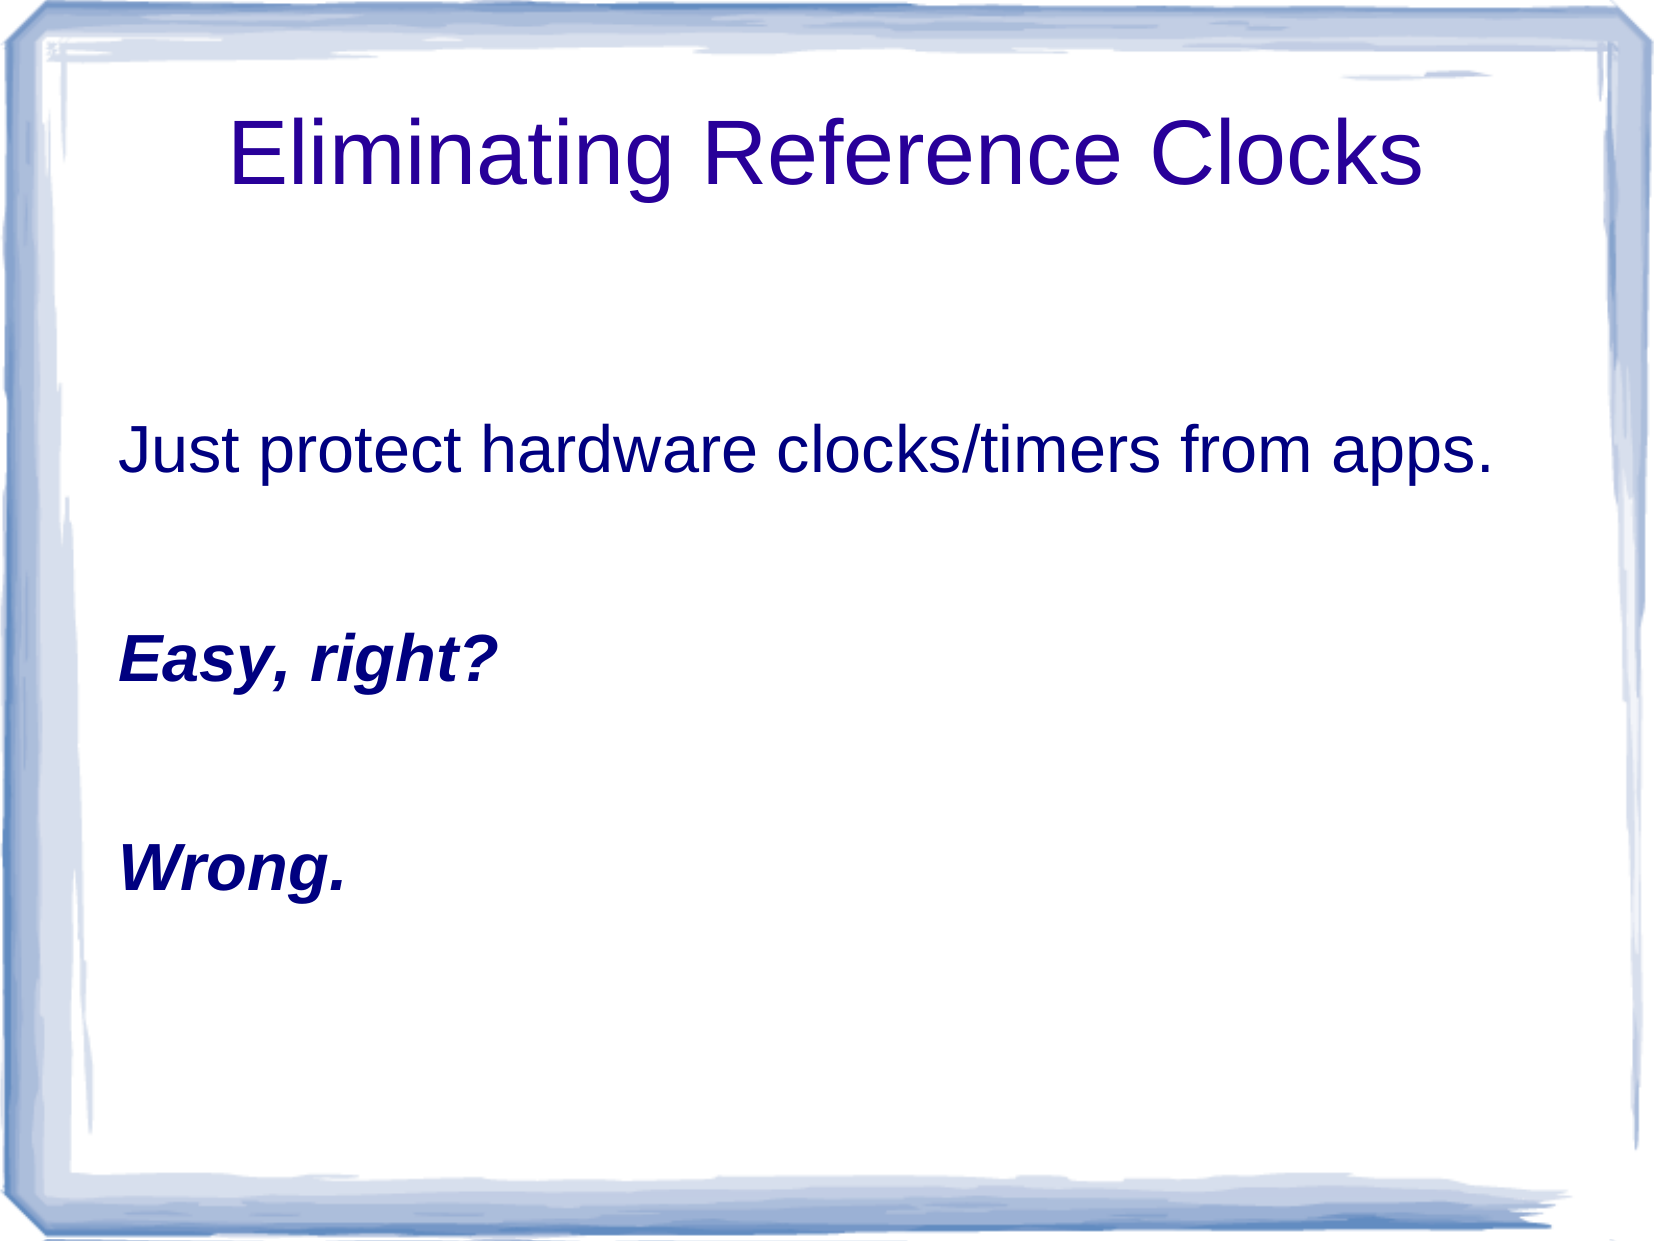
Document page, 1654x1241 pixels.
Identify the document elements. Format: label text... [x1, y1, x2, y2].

title Eliminating Reference Clocks [82, 56, 1571, 250]
picture [0, 0, 1654, 1241]
list Just protect hardware clocks/timers from apps. Easy, right? Wrong. [118, 412, 1571, 990]
